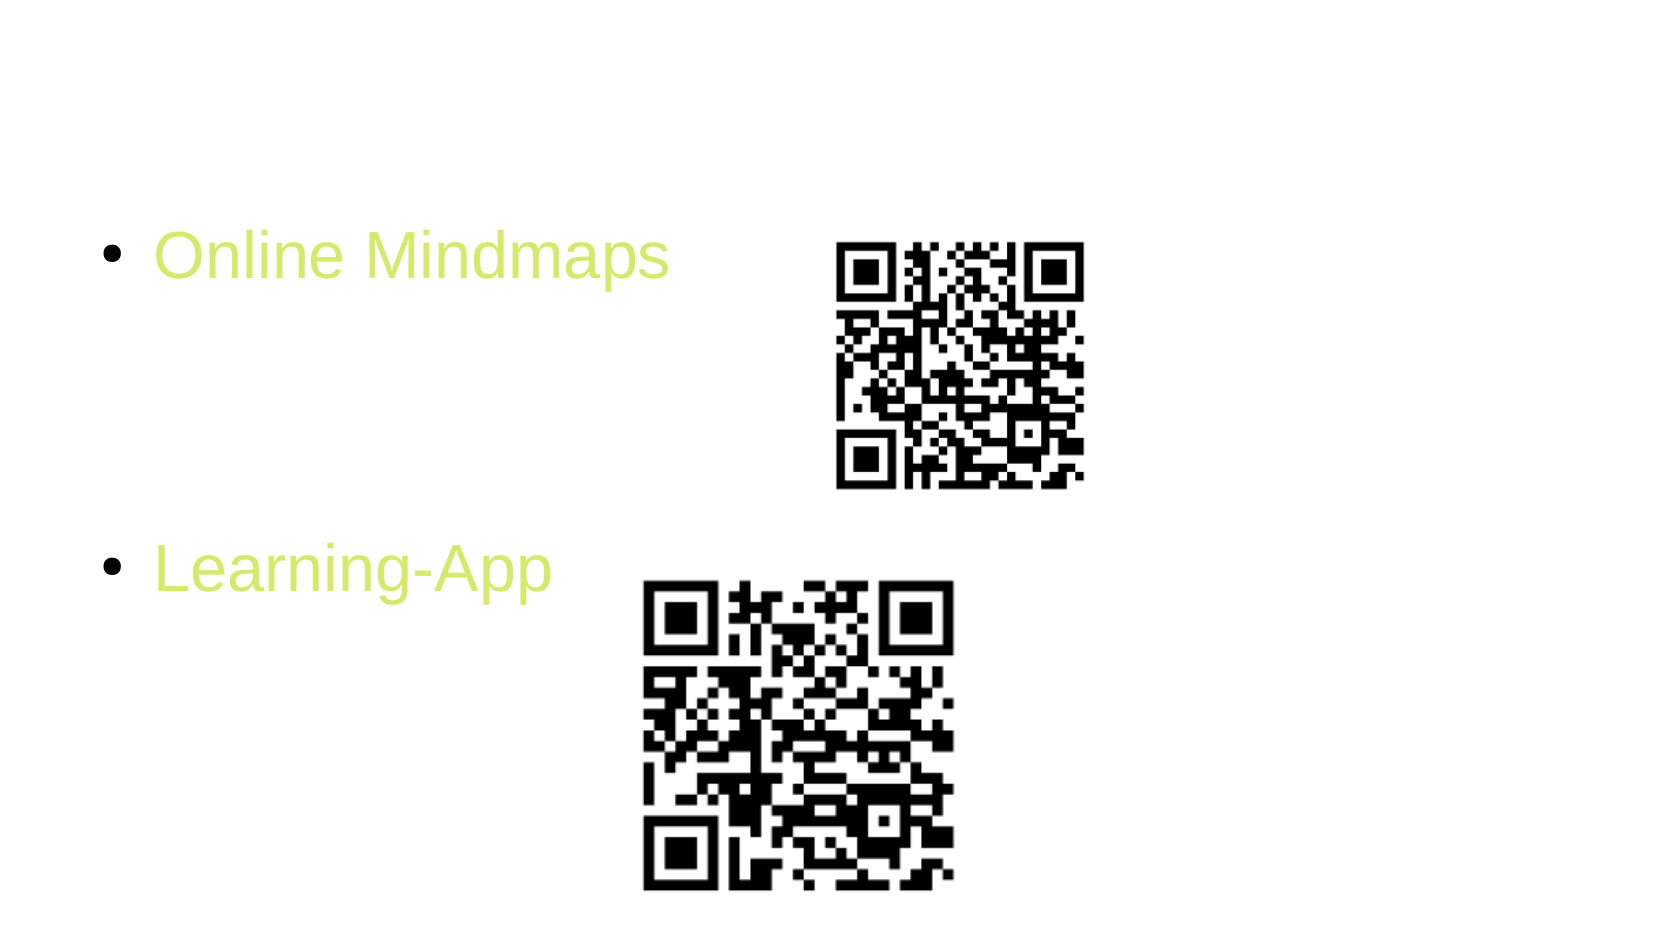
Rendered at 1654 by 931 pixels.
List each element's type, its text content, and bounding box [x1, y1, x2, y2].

picture [826, 236, 1093, 499]
list Online Mindmaps Learning-App [82, 217, 1571, 758]
picture [619, 560, 975, 911]
